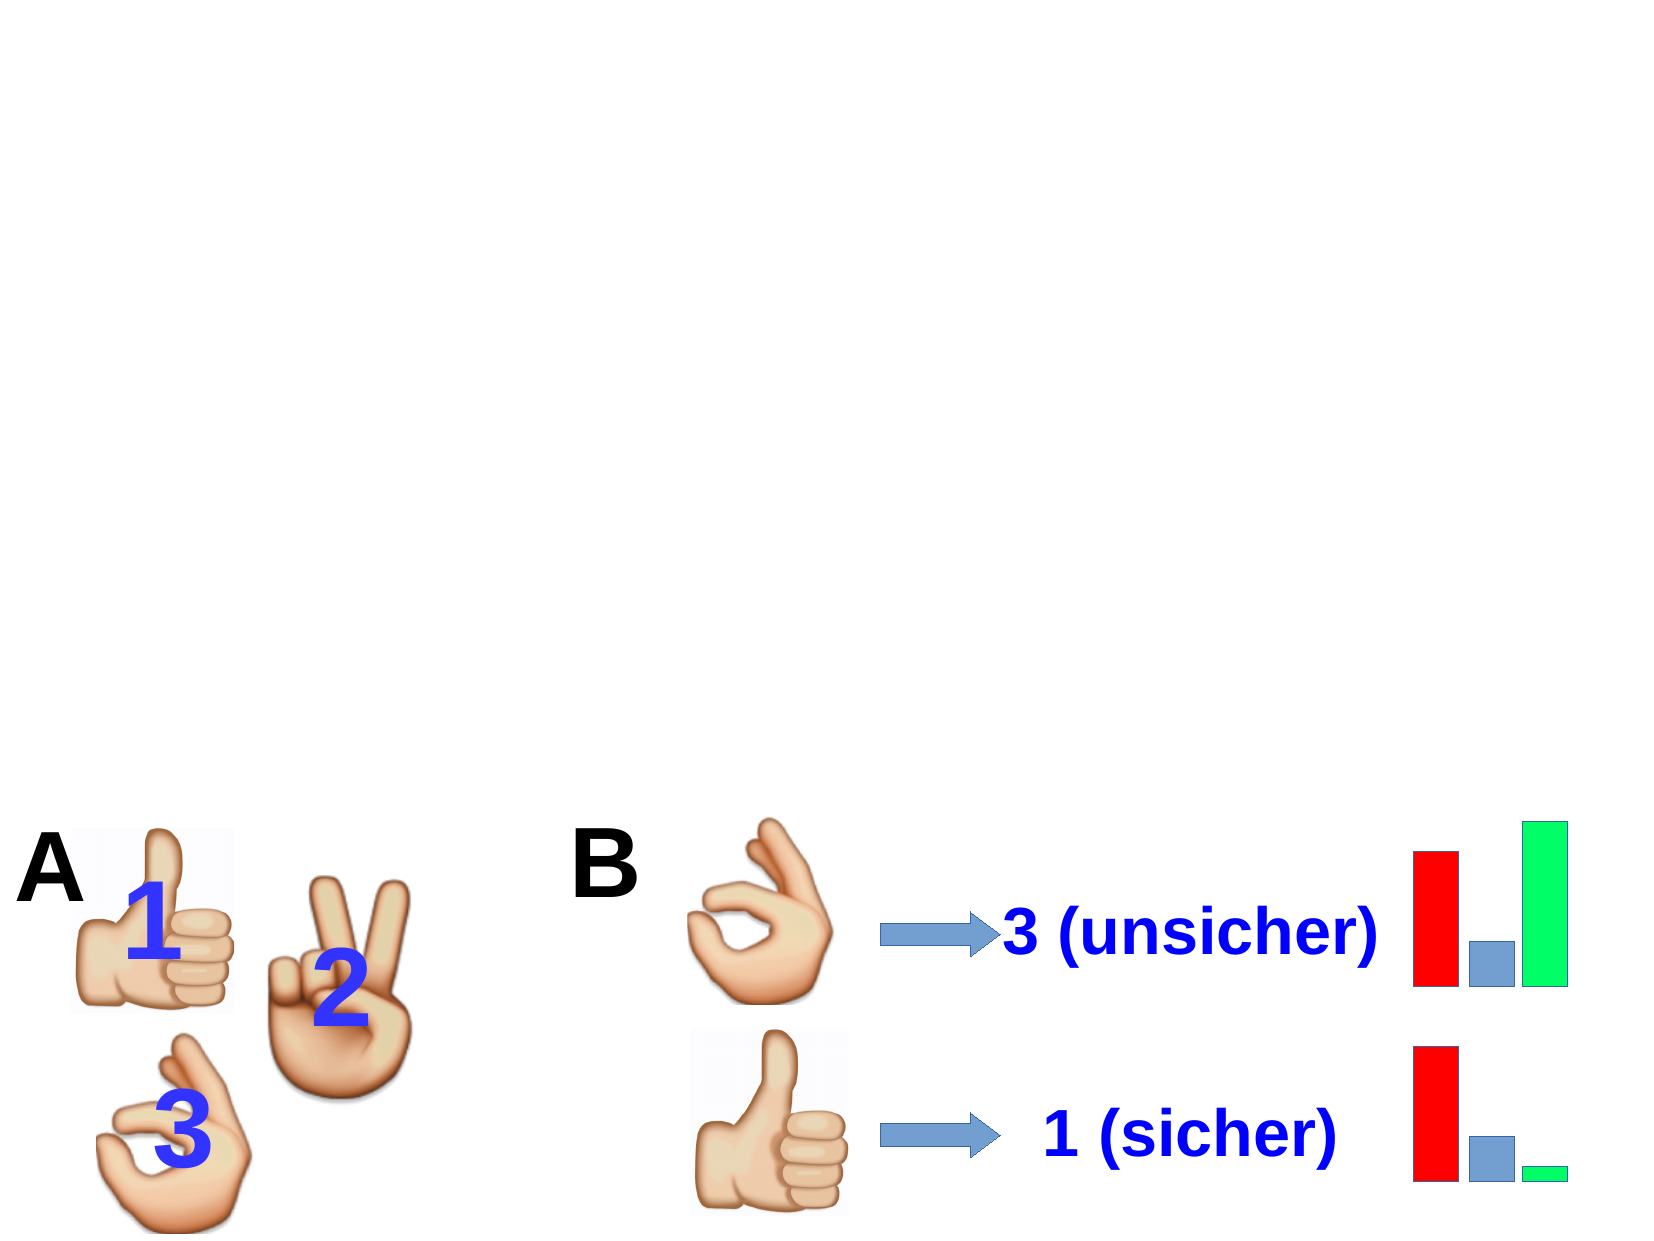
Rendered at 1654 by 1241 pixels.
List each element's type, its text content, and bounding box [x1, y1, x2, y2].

text_box [1522, 821, 1568, 987]
text_box [1469, 941, 1515, 987]
text_box [1413, 1046, 1459, 1182]
text_box [880, 923, 968, 946]
text_box [1522, 1166, 1568, 1182]
text_box [880, 1123, 968, 1147]
picture [70, 828, 235, 1013]
text_box [1413, 851, 1459, 987]
picture [96, 864, 424, 1234]
picture [690, 1029, 849, 1216]
text_box A [0, 803, 226, 931]
text_box [1469, 1136, 1515, 1182]
text_box B [555, 799, 781, 927]
text_box 3 (unsicher) [968, 887, 1414, 977]
picture [687, 809, 853, 1005]
text_box 1 (sicher) [968, 1088, 1414, 1178]
